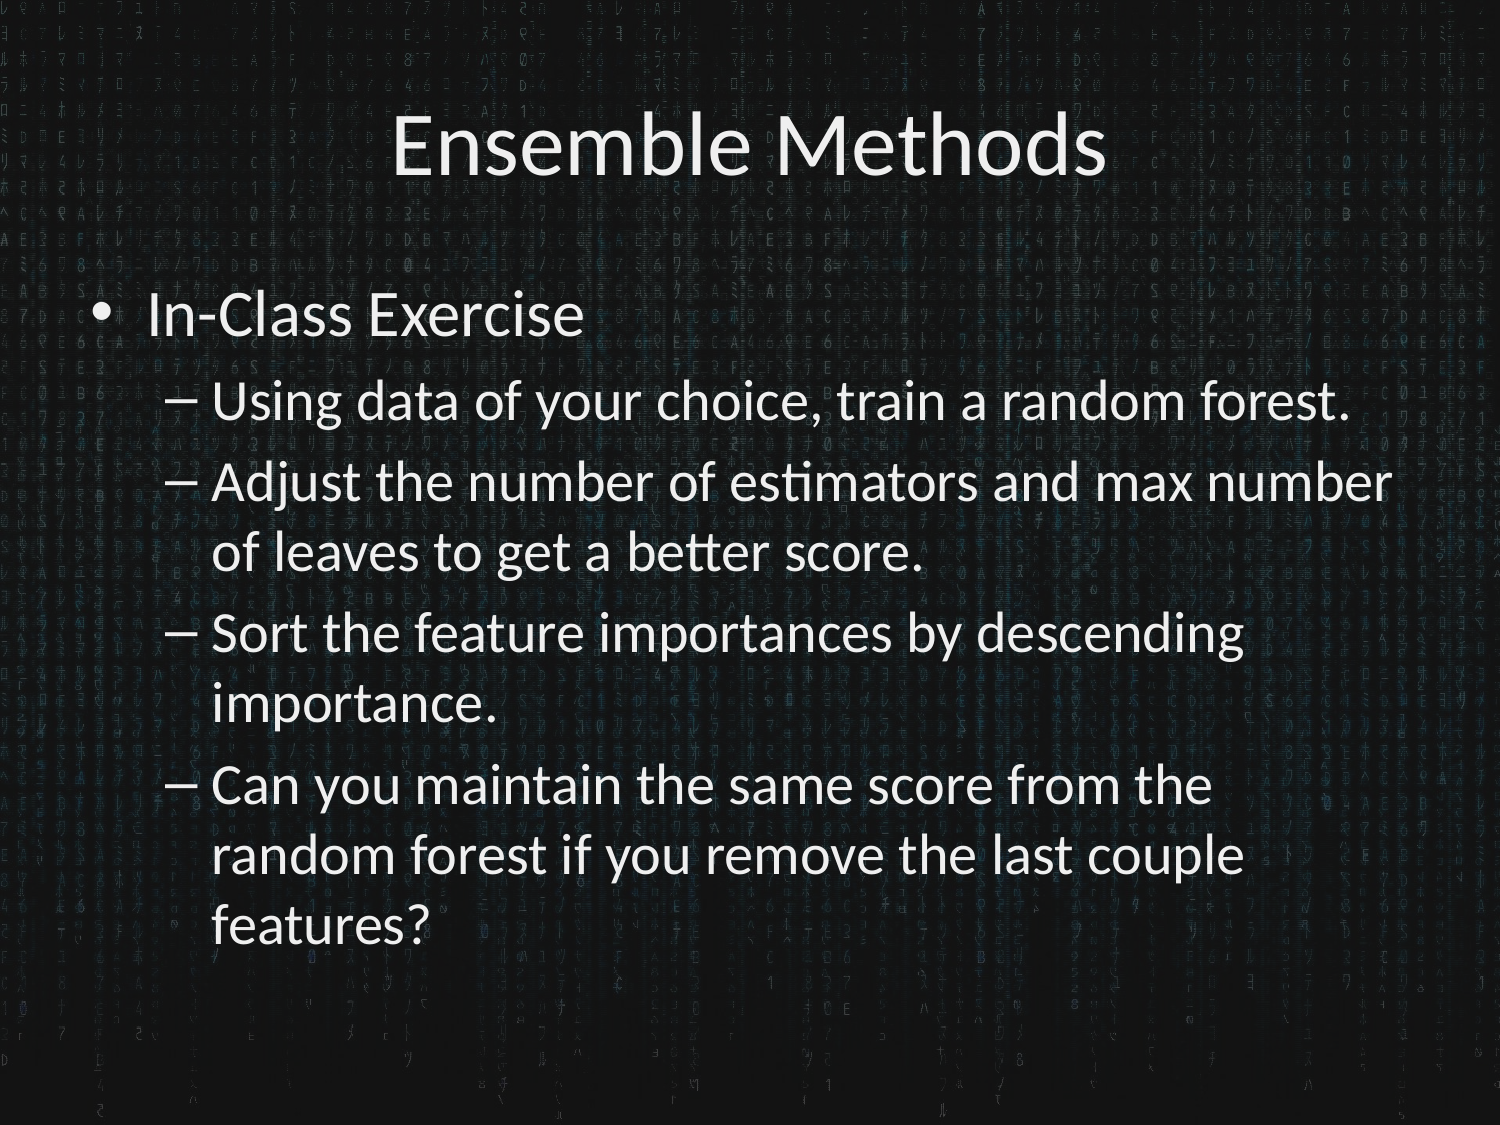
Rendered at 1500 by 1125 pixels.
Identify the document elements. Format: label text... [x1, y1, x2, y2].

title Ensemble Methods [75, 45, 1425, 233]
text_box [0, 0, 1500, 1125]
list In-Class Exercise Using data of your choice, train a random forest. Adjust the number of estimators and max number of leaves to get a better score. Sort the feature importances by descending importance. Can you maintain the same score from the random forest if you remove the last couple features? [75, 262, 1425, 1005]
